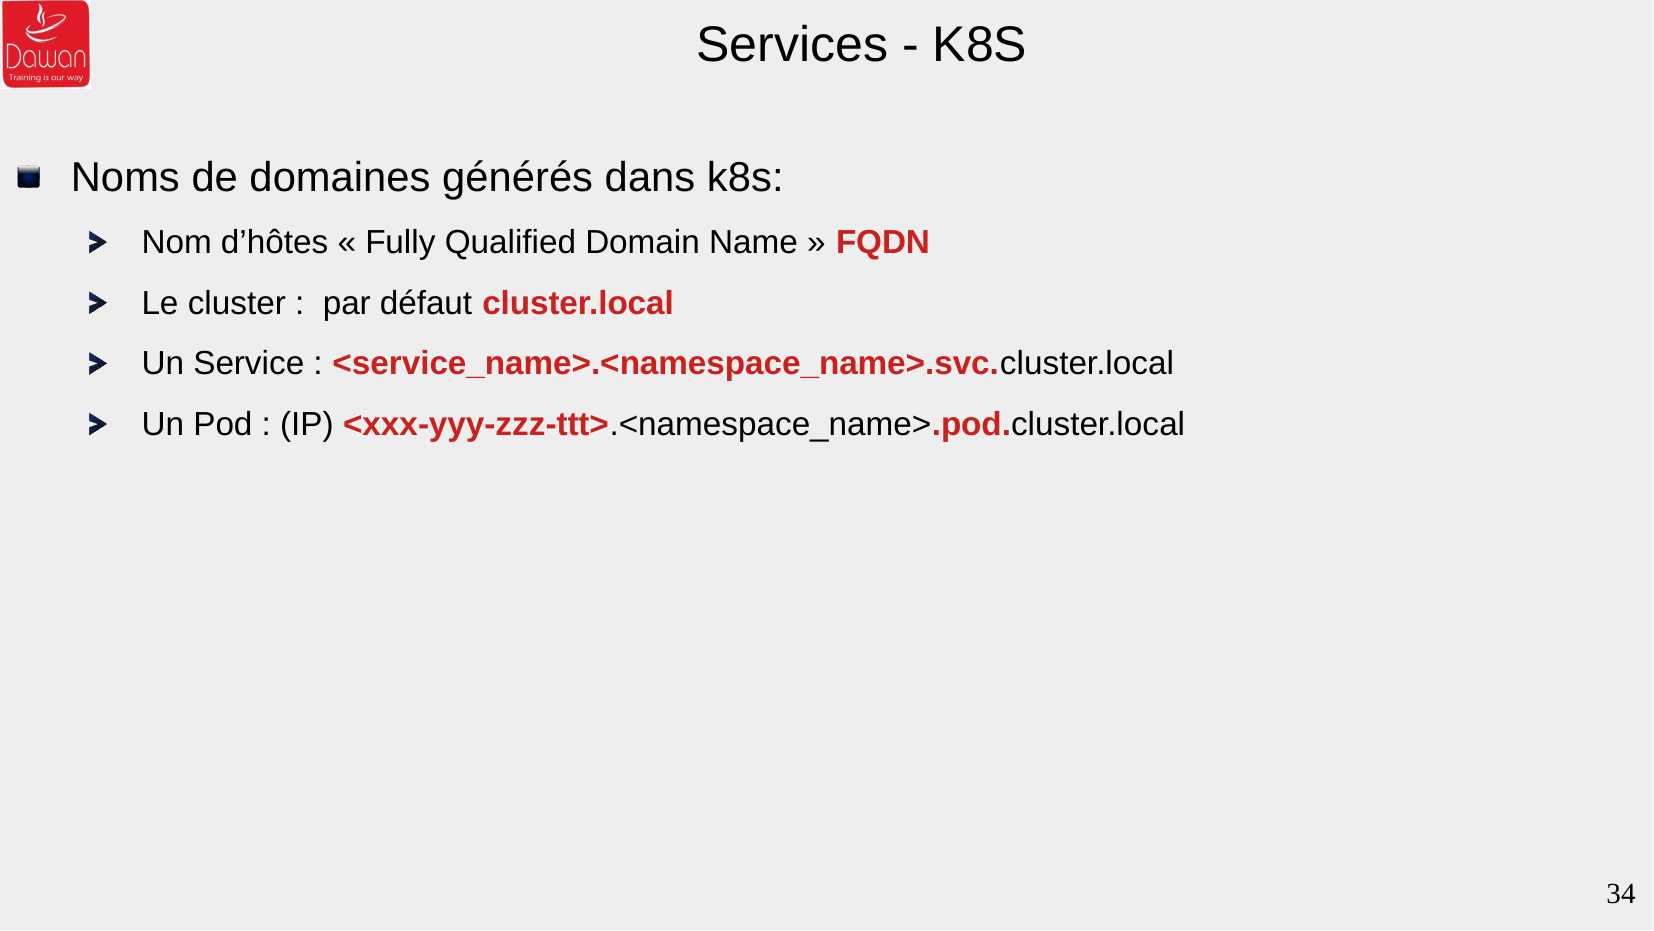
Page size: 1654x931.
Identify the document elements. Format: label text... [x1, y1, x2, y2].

title Services - K8S [366, 0, 1287, 88]
list Noms de domaines générés dans k8s: Nom d’hôtes « Fully Qualified Domain Name » FQDN Le cluster : par défaut cluster.local Un Service : <service_name>.<namespace_name>.svc.cluster.local Un Pod : (IP) <xxx-yyy-zzz-ttt>.<namespace_name>.pod.cluster.local [0, 88, 1654, 886]
picture [1, 0, 91, 88]
